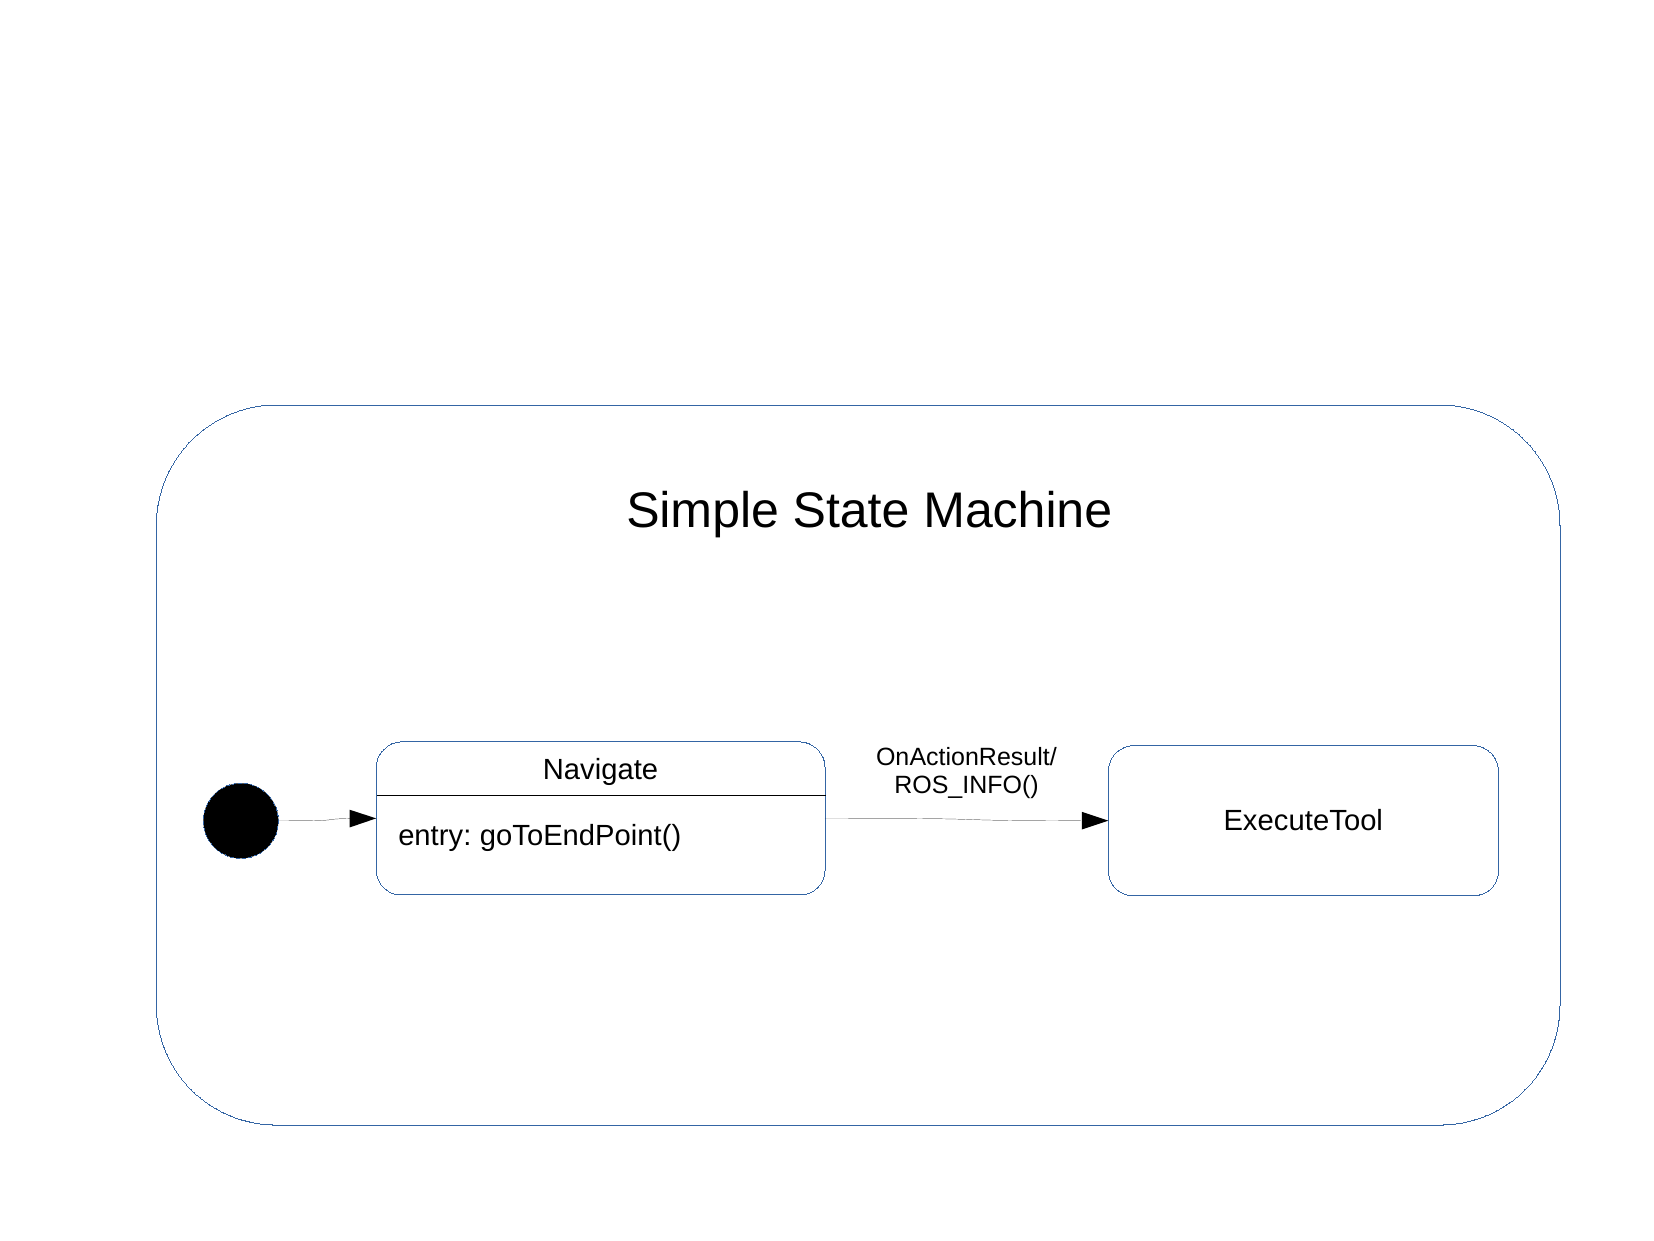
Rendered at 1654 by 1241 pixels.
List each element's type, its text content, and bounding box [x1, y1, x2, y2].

text_box Navigate entry: goToEndPoint() [376, 741, 826, 895]
text_box ExecuteTool [1108, 745, 1499, 896]
text_box [156, 405, 1561, 1126]
text_box Simple State Machine [585, 474, 1154, 676]
